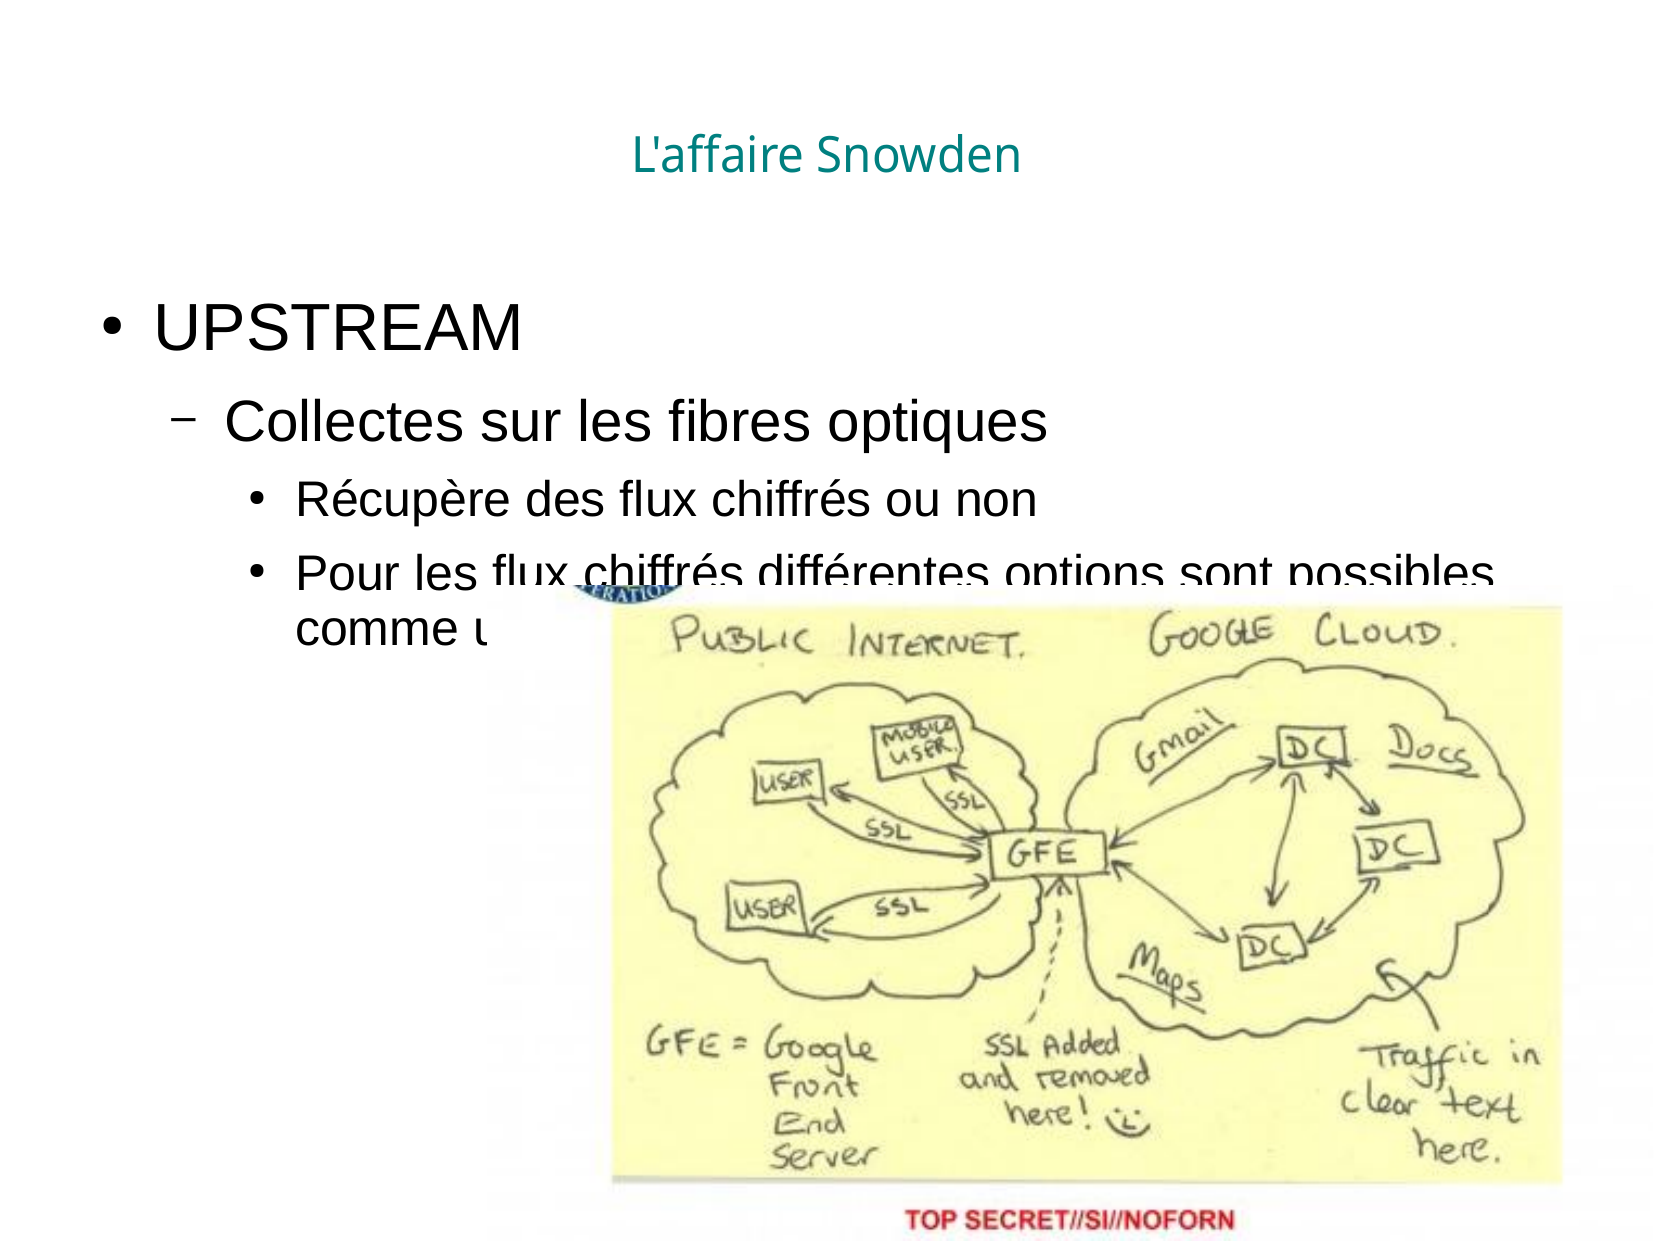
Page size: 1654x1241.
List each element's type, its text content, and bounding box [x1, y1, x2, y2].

title L'affaire Snowden [82, 49, 1571, 257]
picture [487, 585, 1654, 1241]
list UPSTREAM Collectes sur les fibres optiques Récupère des flux chiffrés ou non Pour les flux chiffrés différentes options sont possibles comme un MITM [82, 290, 1571, 1010]
